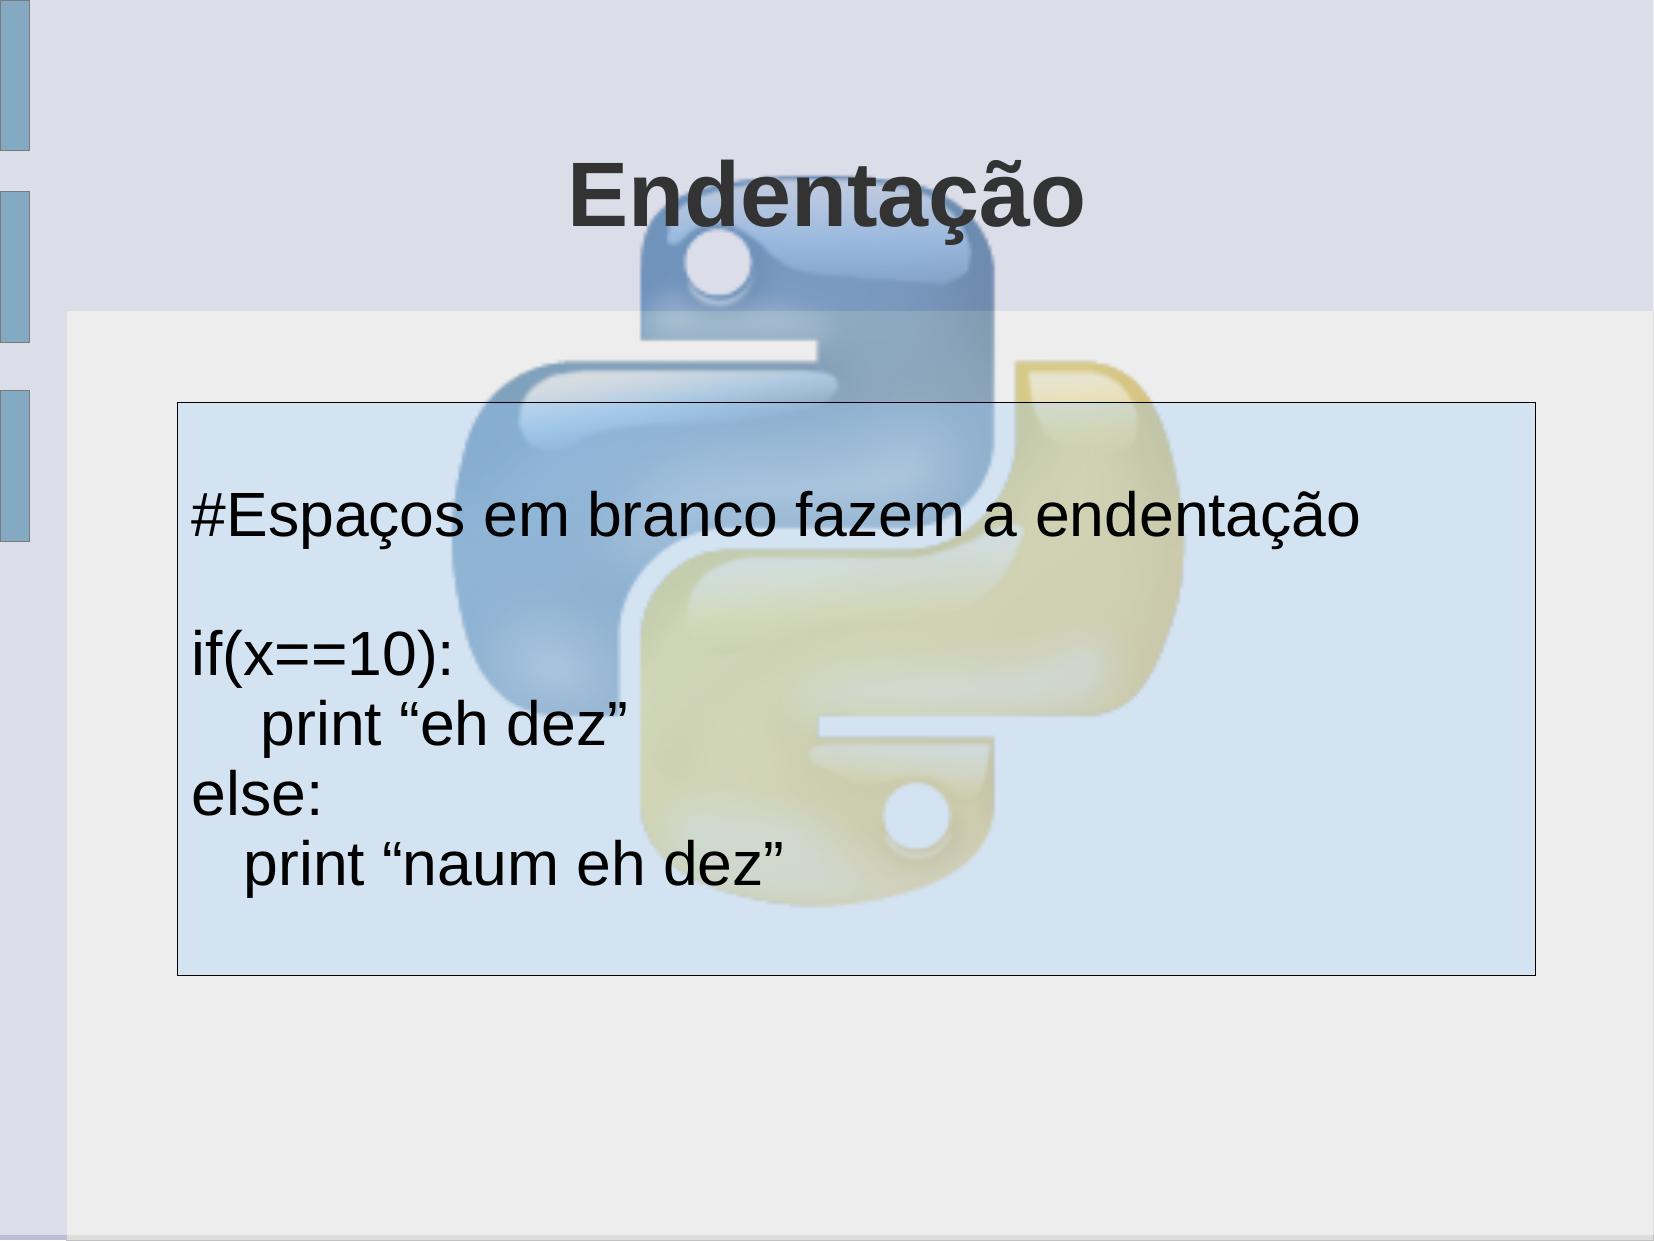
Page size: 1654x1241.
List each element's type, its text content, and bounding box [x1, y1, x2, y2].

title Endentação [121, 91, 1534, 299]
picture [0, 0, 1654, 1235]
text_box #Espaços em branco fazem a endentação if(x==10): print “eh dez” else: print “naum eh dez” [177, 402, 1536, 976]
